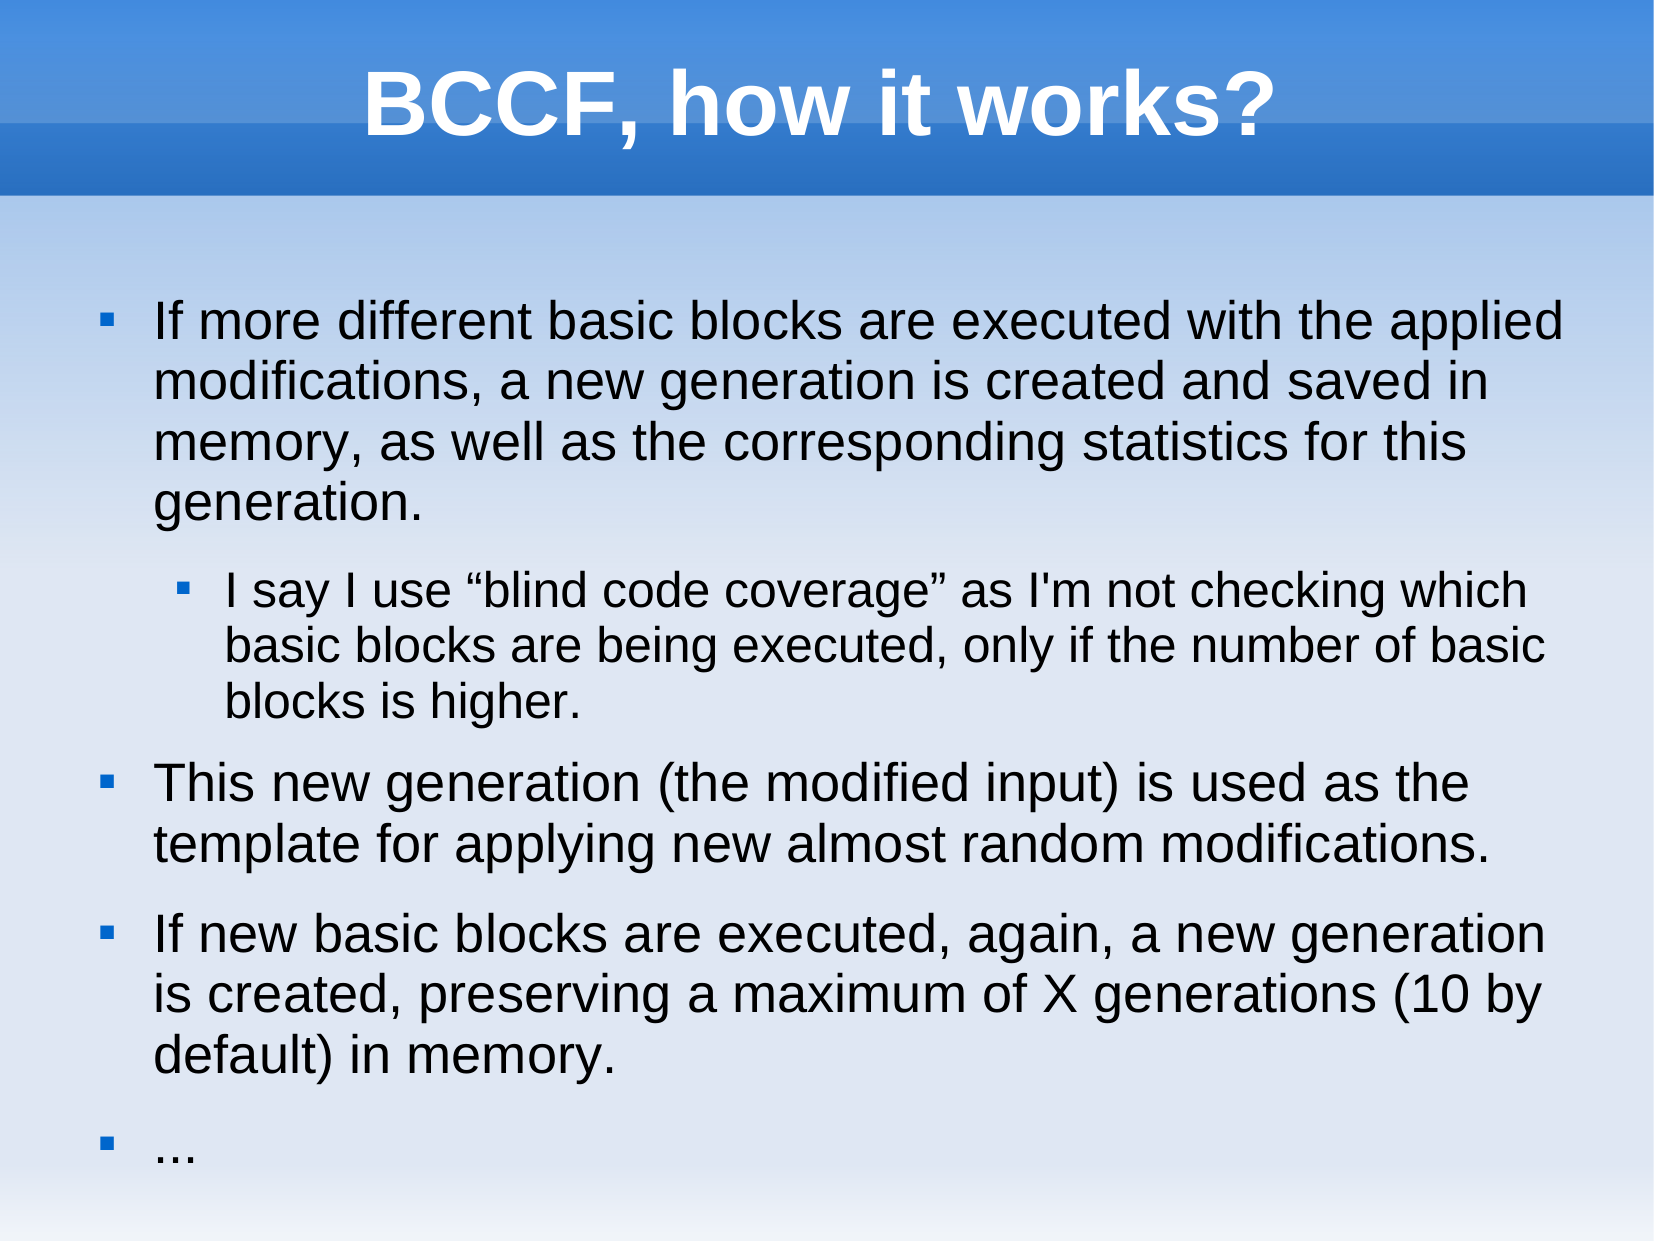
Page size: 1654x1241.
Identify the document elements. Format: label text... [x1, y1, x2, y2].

list If more different basic blocks are executed with the applied modifications, a new generation is created and saved in memory, as well as the corresponding statistics for this generation. I say I use “blind code coverage” as I'm not checking which basic blocks are being executed, only if the number of basic blocks is higher. This new generation (the modified input) is used as the template for applying new almost random modifications. If new basic blocks are executed, again, a new generation is created, preserving a maximum of X generations (10 by default) in memory. ... [82, 290, 1571, 1176]
title BCCF, how it works? [76, 0, 1565, 208]
picture [0, 0, 1654, 1241]
